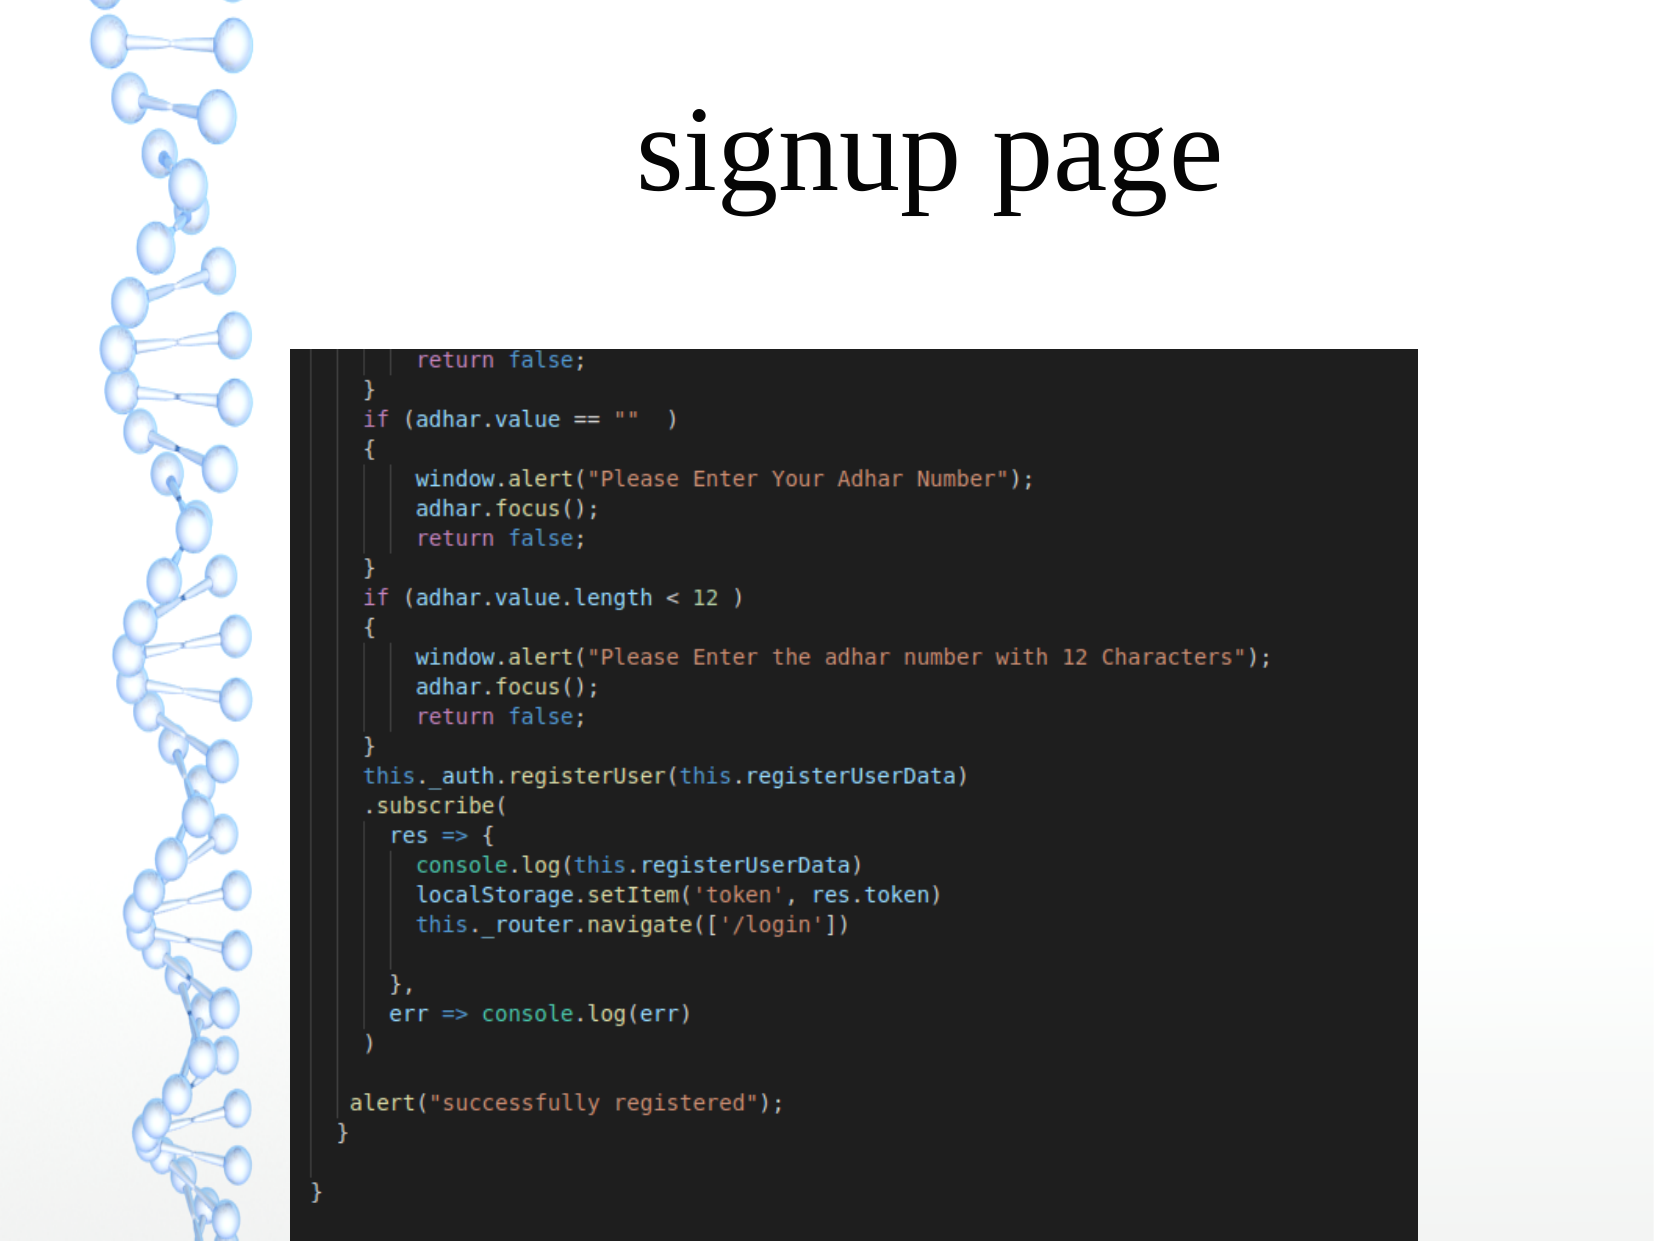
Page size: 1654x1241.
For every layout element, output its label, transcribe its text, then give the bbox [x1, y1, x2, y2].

title signup page [265, 47, 1595, 252]
picture [0, 0, 1654, 1241]
